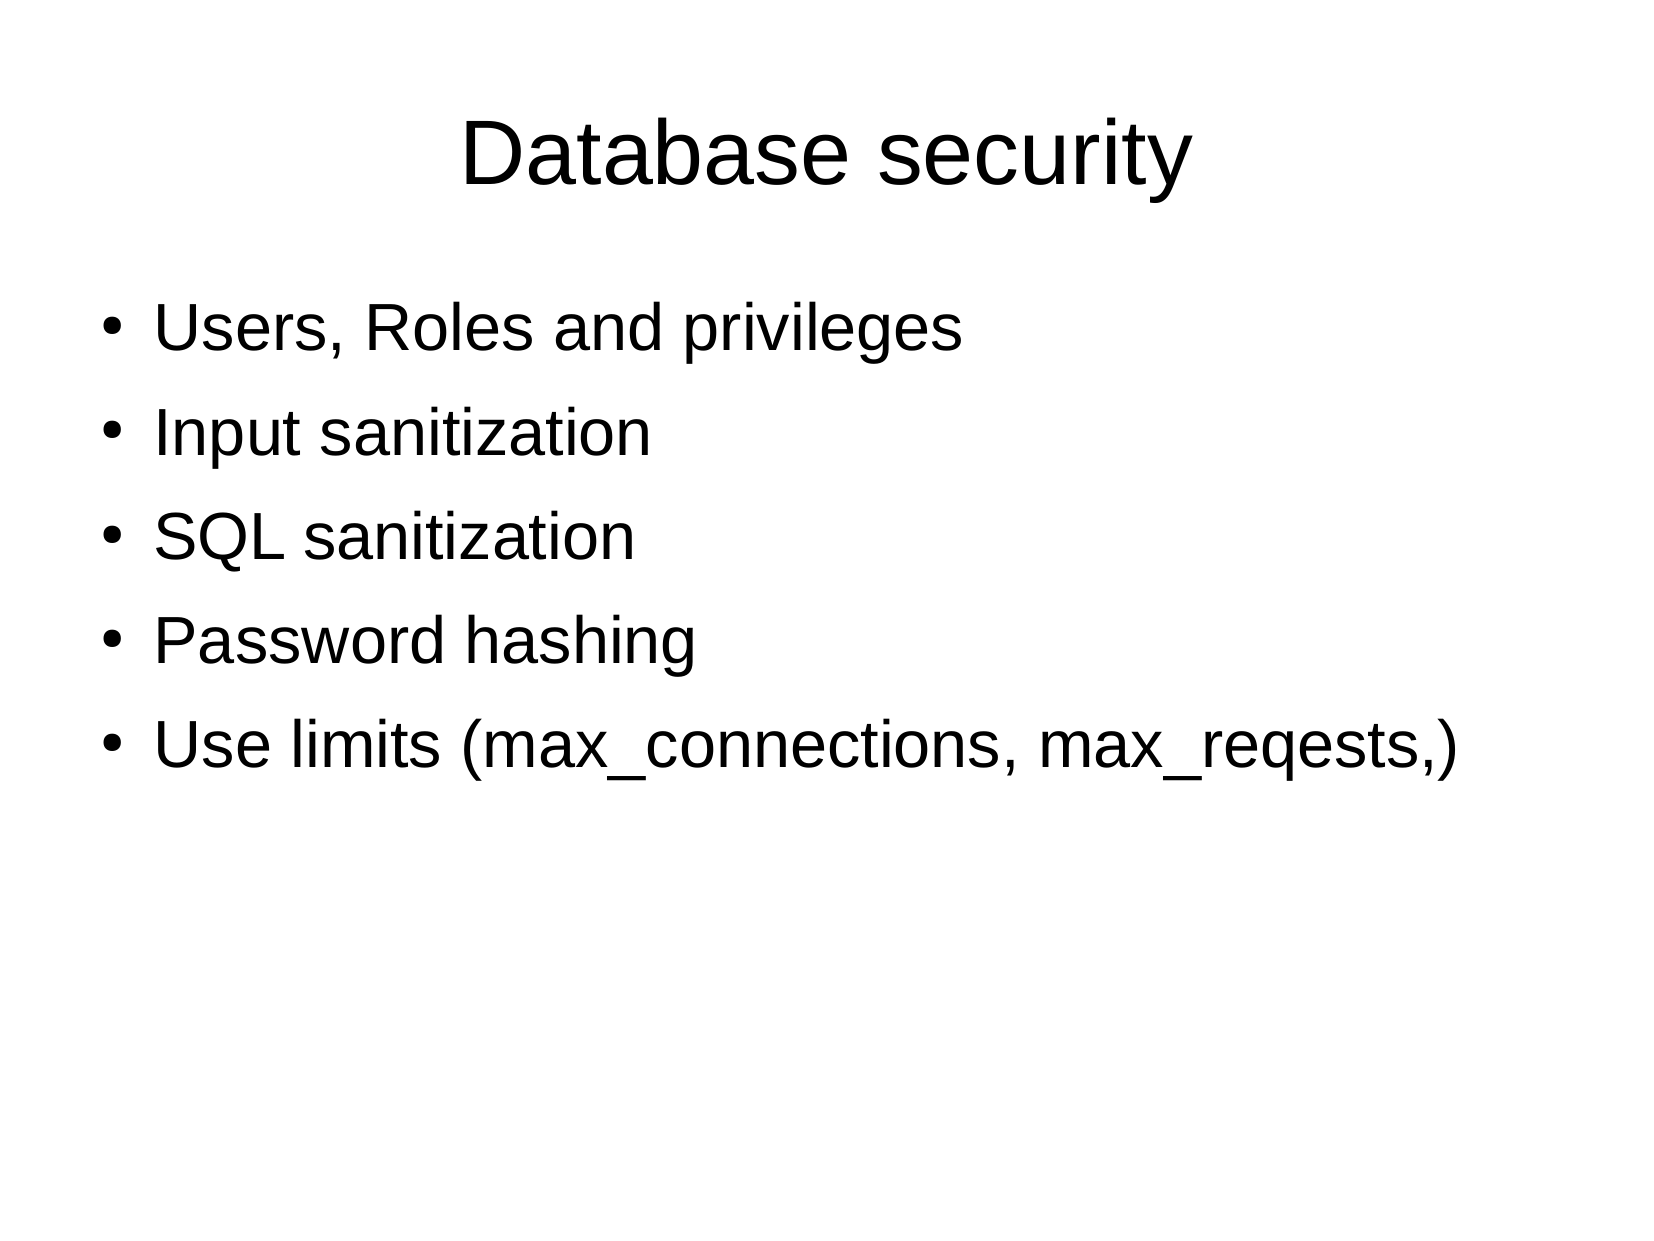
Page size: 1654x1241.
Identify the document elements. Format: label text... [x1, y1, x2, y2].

title Database security [82, 49, 1571, 257]
list Users, Roles and privileges Input sanitization SQL sanitization Password hashing Use limits (max_connections, max_reqests,) [82, 290, 1538, 1010]
